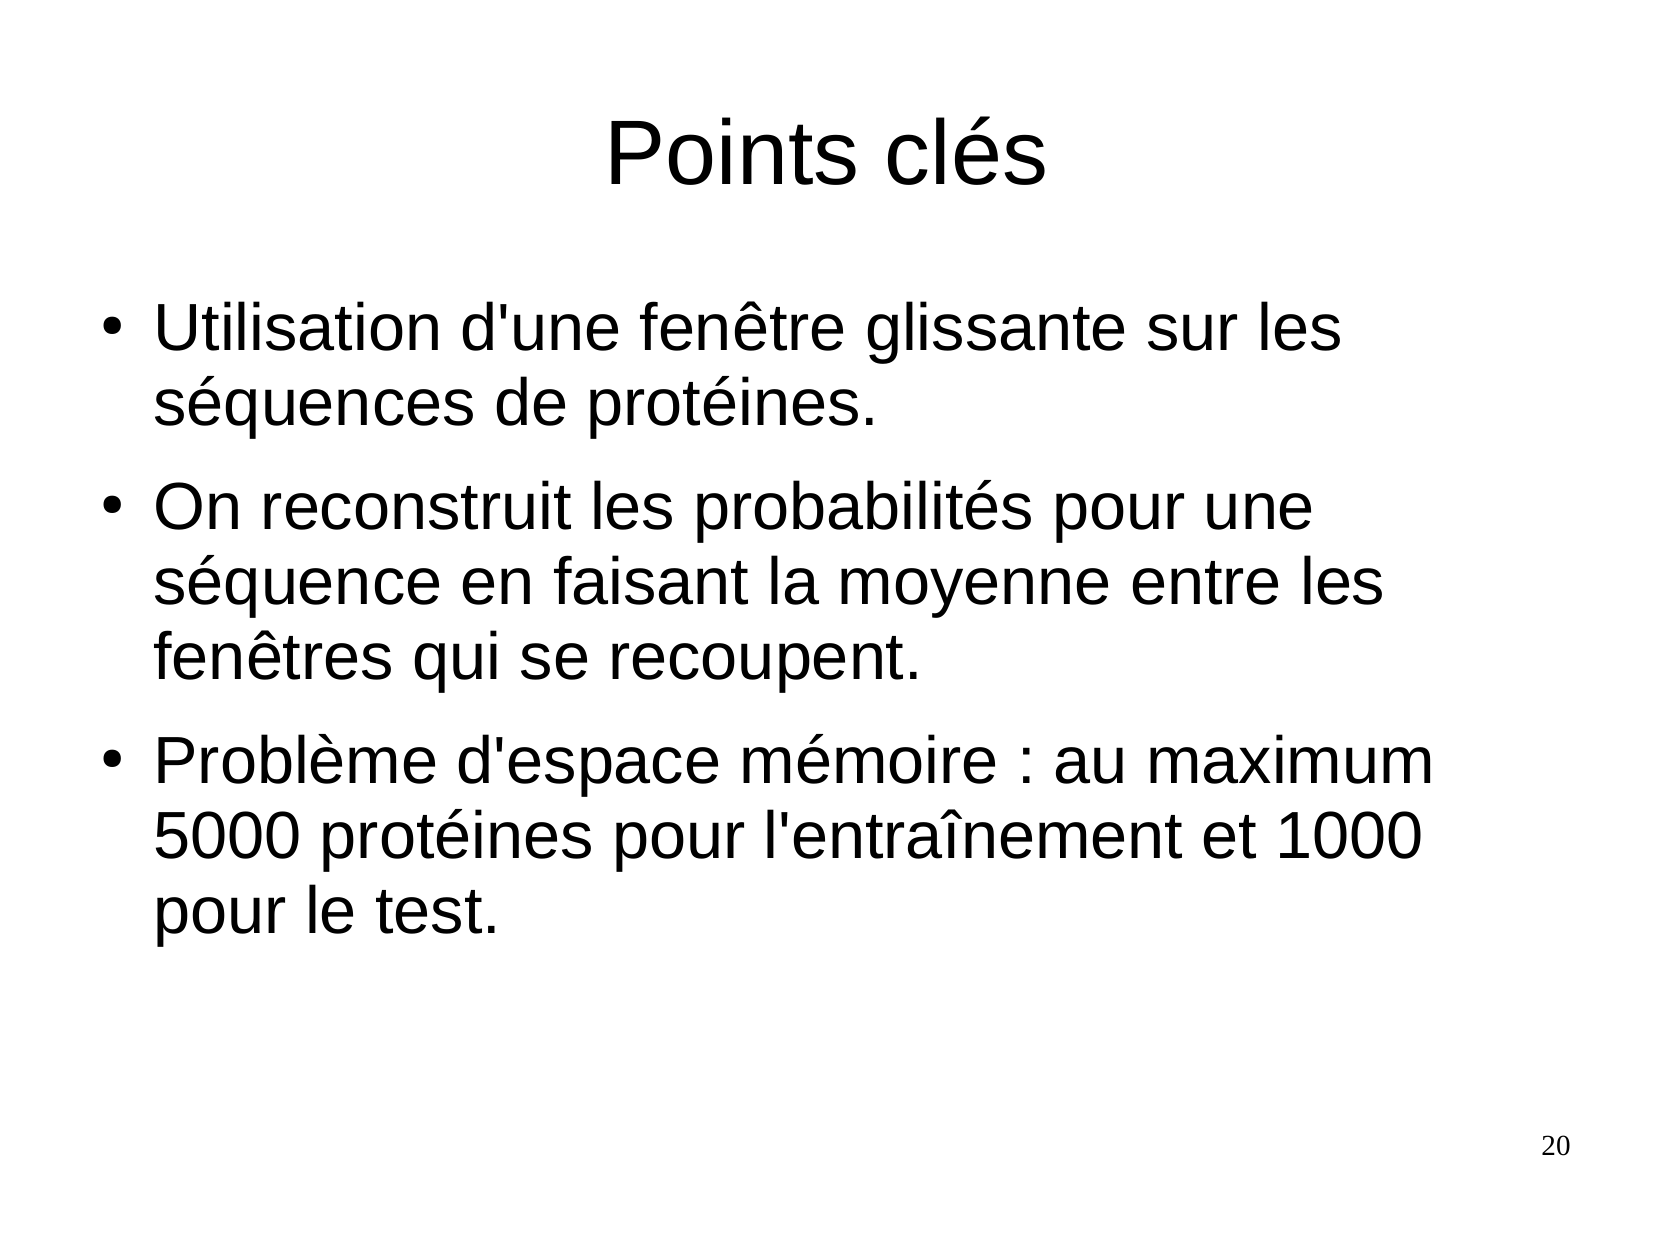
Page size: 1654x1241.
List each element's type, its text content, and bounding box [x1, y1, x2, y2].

list Utilisation d'une fenêtre glissante sur les séquences de protéines. On reconstruit les probabilités pour une séquence en faisant la moyenne entre les fenêtres qui se recoupent. Problème d'espace mémoire : au maximum 5000 protéines pour l'entraînement et 1000 pour le test. [82, 290, 1571, 1109]
title Points clés [82, 49, 1571, 257]
